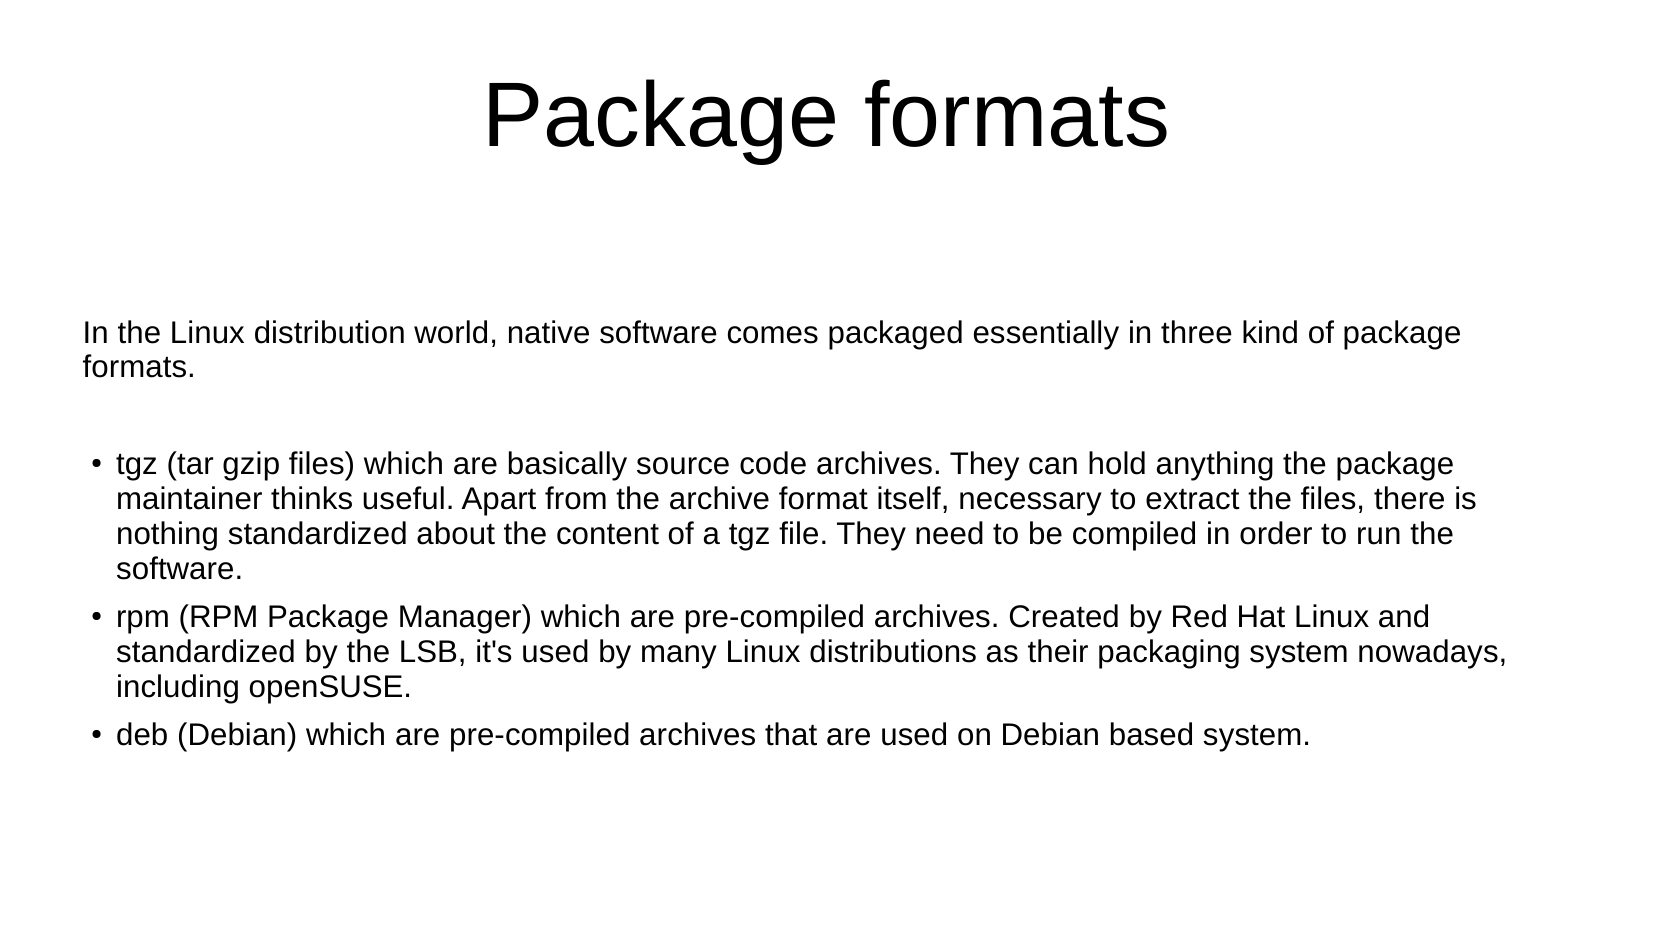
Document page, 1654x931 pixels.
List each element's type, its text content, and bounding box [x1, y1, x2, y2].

list In the Linux distribution world, native software comes packaged essentially in three kind of package formats. tgz (tar gzip files) which are basically source code archives. They can hold anything the package maintainer thinks useful. Apart from the archive format itself, necessary to extract the files, there is nothing standardized about the content of a tgz file. They need to be compiled in order to run the software. rpm (RPM Package Manager) which are pre-compiled archives. Created by Red Hat Linux and standardized by the LSB, it's used by many Linux distributions as their packaging system nowadays, including openSUSE. deb (Debian) which are pre-compiled archives that are used on Debian based system. [82, 217, 1571, 758]
title Package formats [82, 37, 1571, 193]
